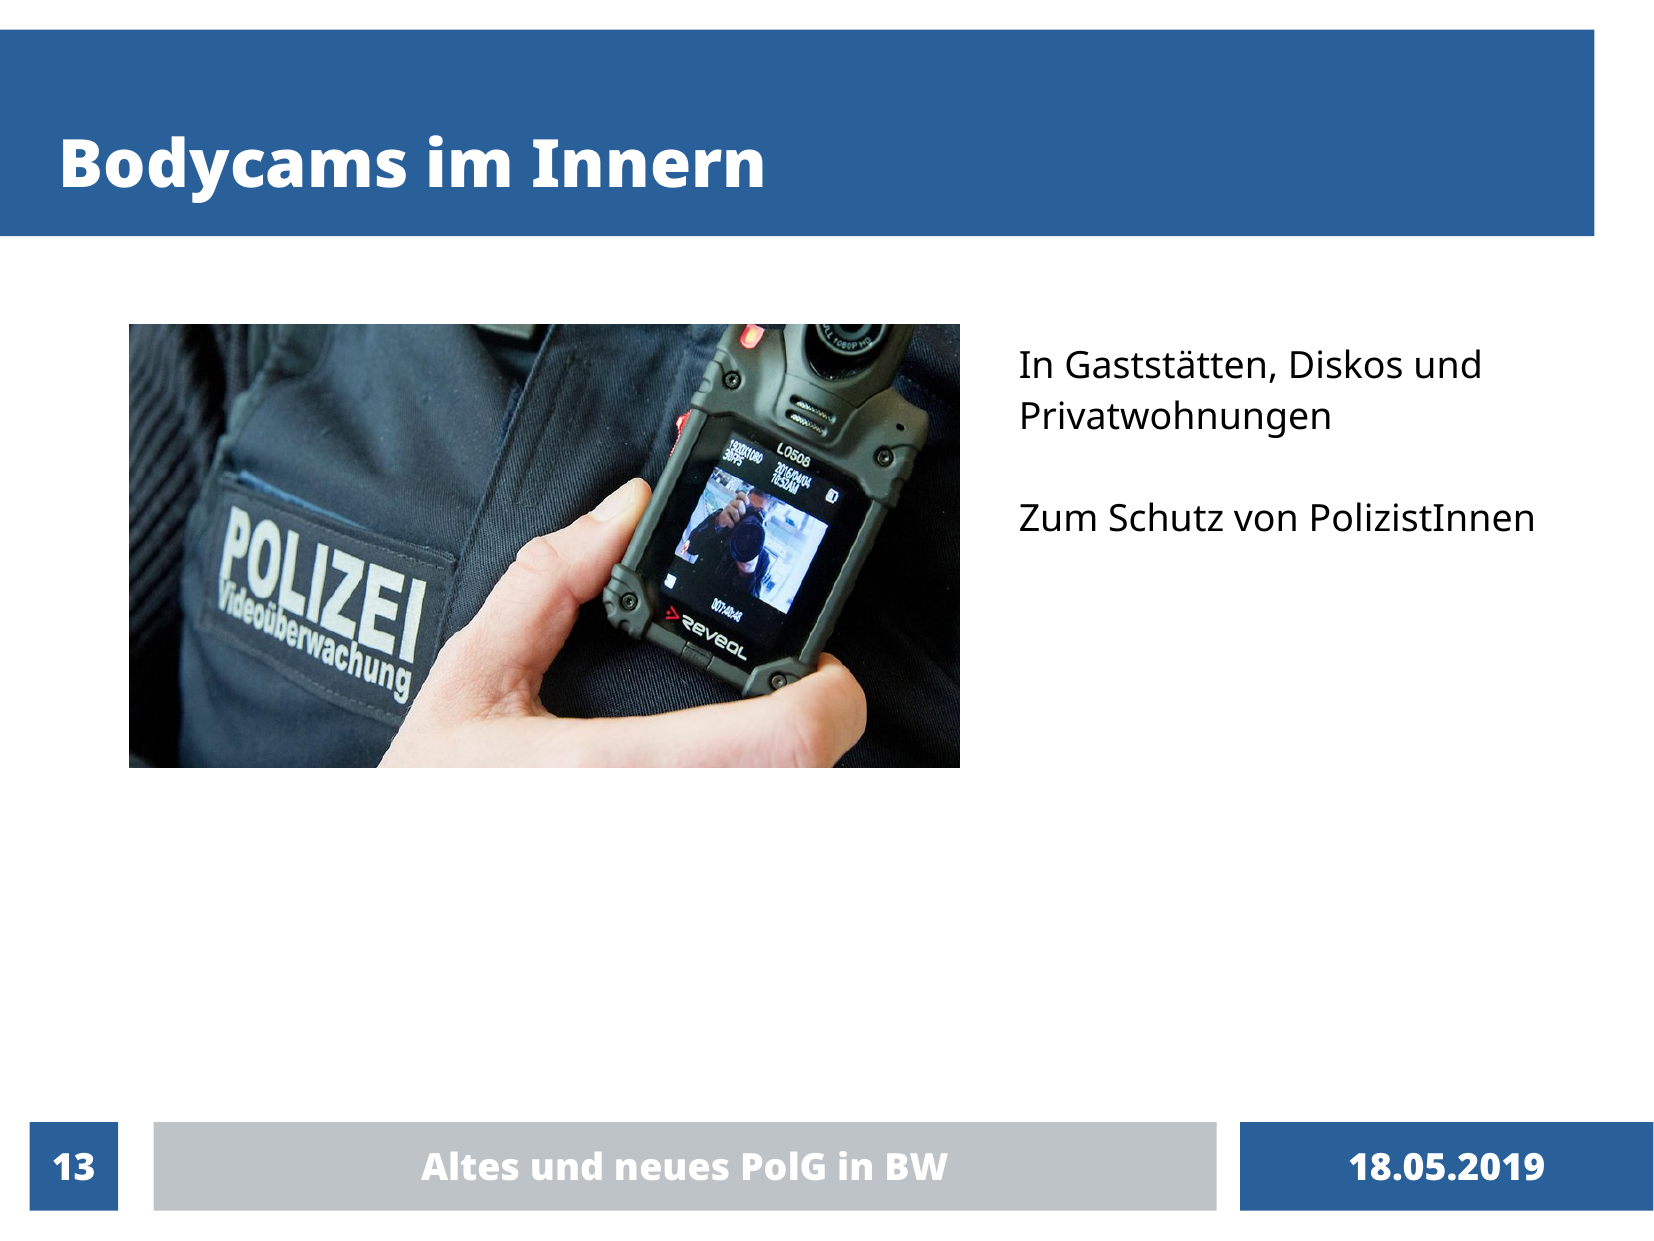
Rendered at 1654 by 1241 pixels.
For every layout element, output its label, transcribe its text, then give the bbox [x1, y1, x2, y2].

title Bodycams im Innern [59, 59, 1595, 207]
text_box In Gaststätten, Diskos und Privatwohnungen Zum Schutz von PolizistInnen [1003, 330, 1630, 607]
picture [129, 324, 960, 768]
